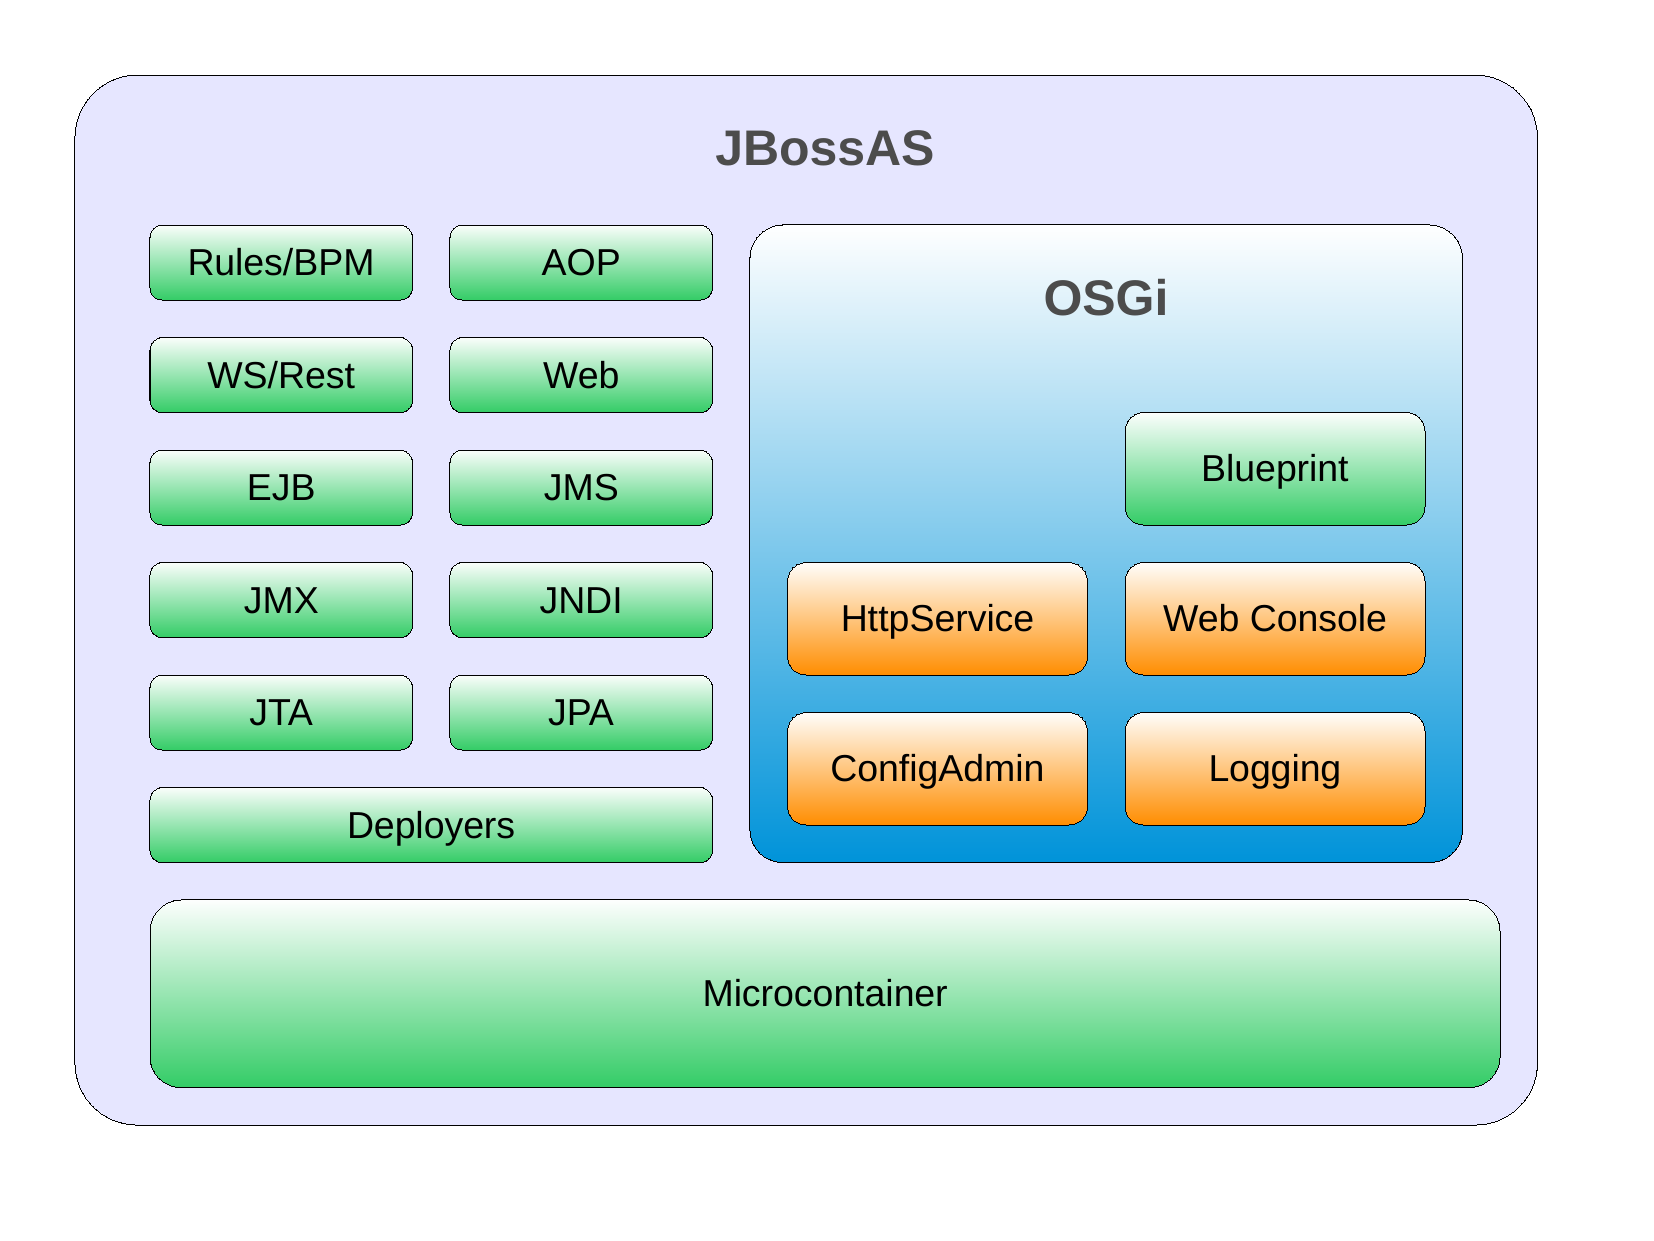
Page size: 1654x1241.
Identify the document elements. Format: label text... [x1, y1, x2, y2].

text_box Web Console [1125, 562, 1426, 676]
text_box ConfigAdmin [787, 712, 1088, 826]
text_box Logging [1125, 712, 1426, 826]
text_box Deployers [149, 787, 713, 863]
text_box Blueprint [1125, 412, 1426, 526]
text_box [74, 75, 1538, 1126]
text_box EJB [149, 450, 413, 526]
text_box OSGi [787, 262, 1426, 371]
text_box JBossAS [487, 112, 1163, 184]
text_box JTA [149, 675, 413, 751]
text_box Rules/BPM [149, 225, 413, 301]
text_box JMX [149, 562, 413, 638]
text_box HttpService [787, 562, 1088, 676]
text_box Web [449, 337, 713, 413]
text_box JMS [449, 450, 713, 526]
text_box JPA [449, 675, 713, 751]
text_box Microcontainer [150, 899, 1501, 1088]
text_box AOP [449, 225, 713, 301]
text_box JNDI [449, 562, 713, 638]
text_box WS/Rest [150, 337, 413, 413]
